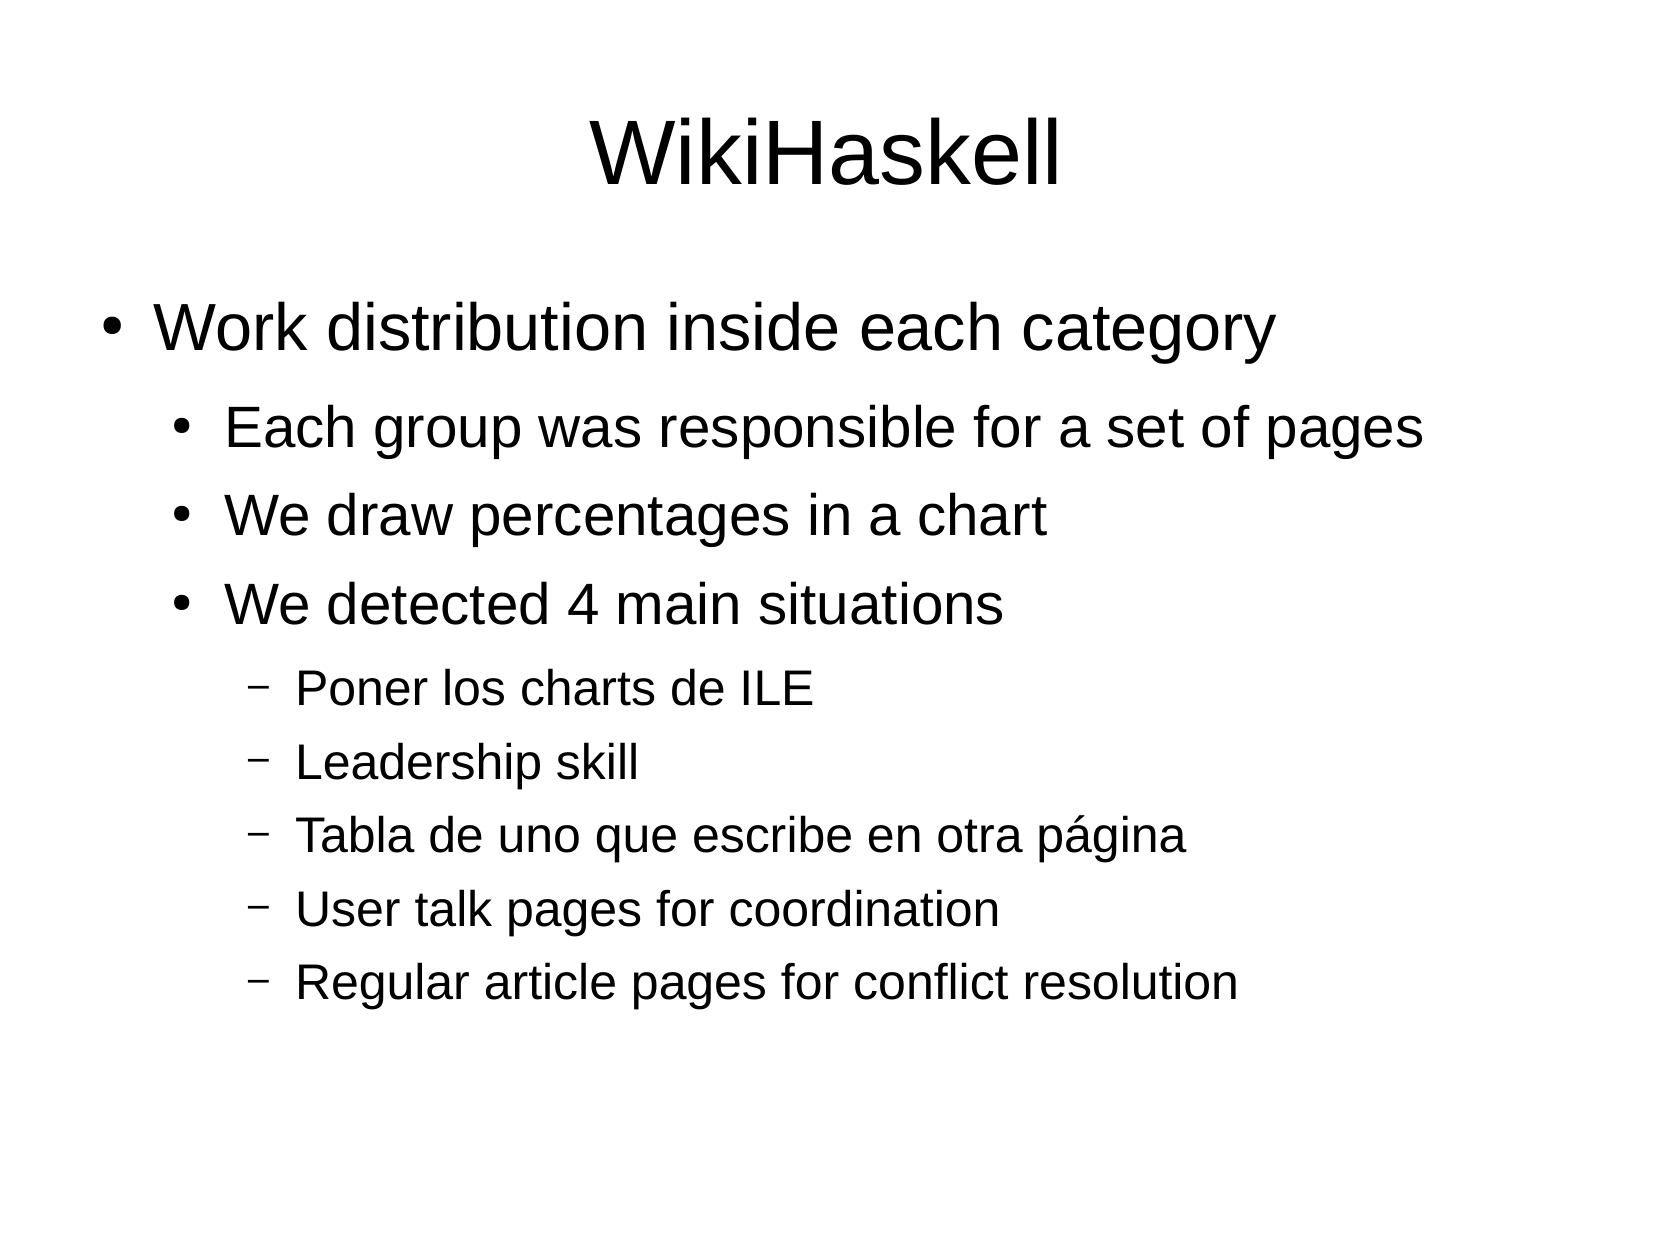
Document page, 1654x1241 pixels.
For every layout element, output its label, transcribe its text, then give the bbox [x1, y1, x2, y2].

title WikiHaskell [82, 49, 1571, 257]
list Work distribution inside each category Each group was responsible for a set of pages We draw percentages in a chart We detected 4 main situations Poner los charts de ILE Leadership skill Tabla de uno que escribe en otra página User talk pages for coordination Regular article pages for conflict resolution [82, 290, 1571, 1109]
